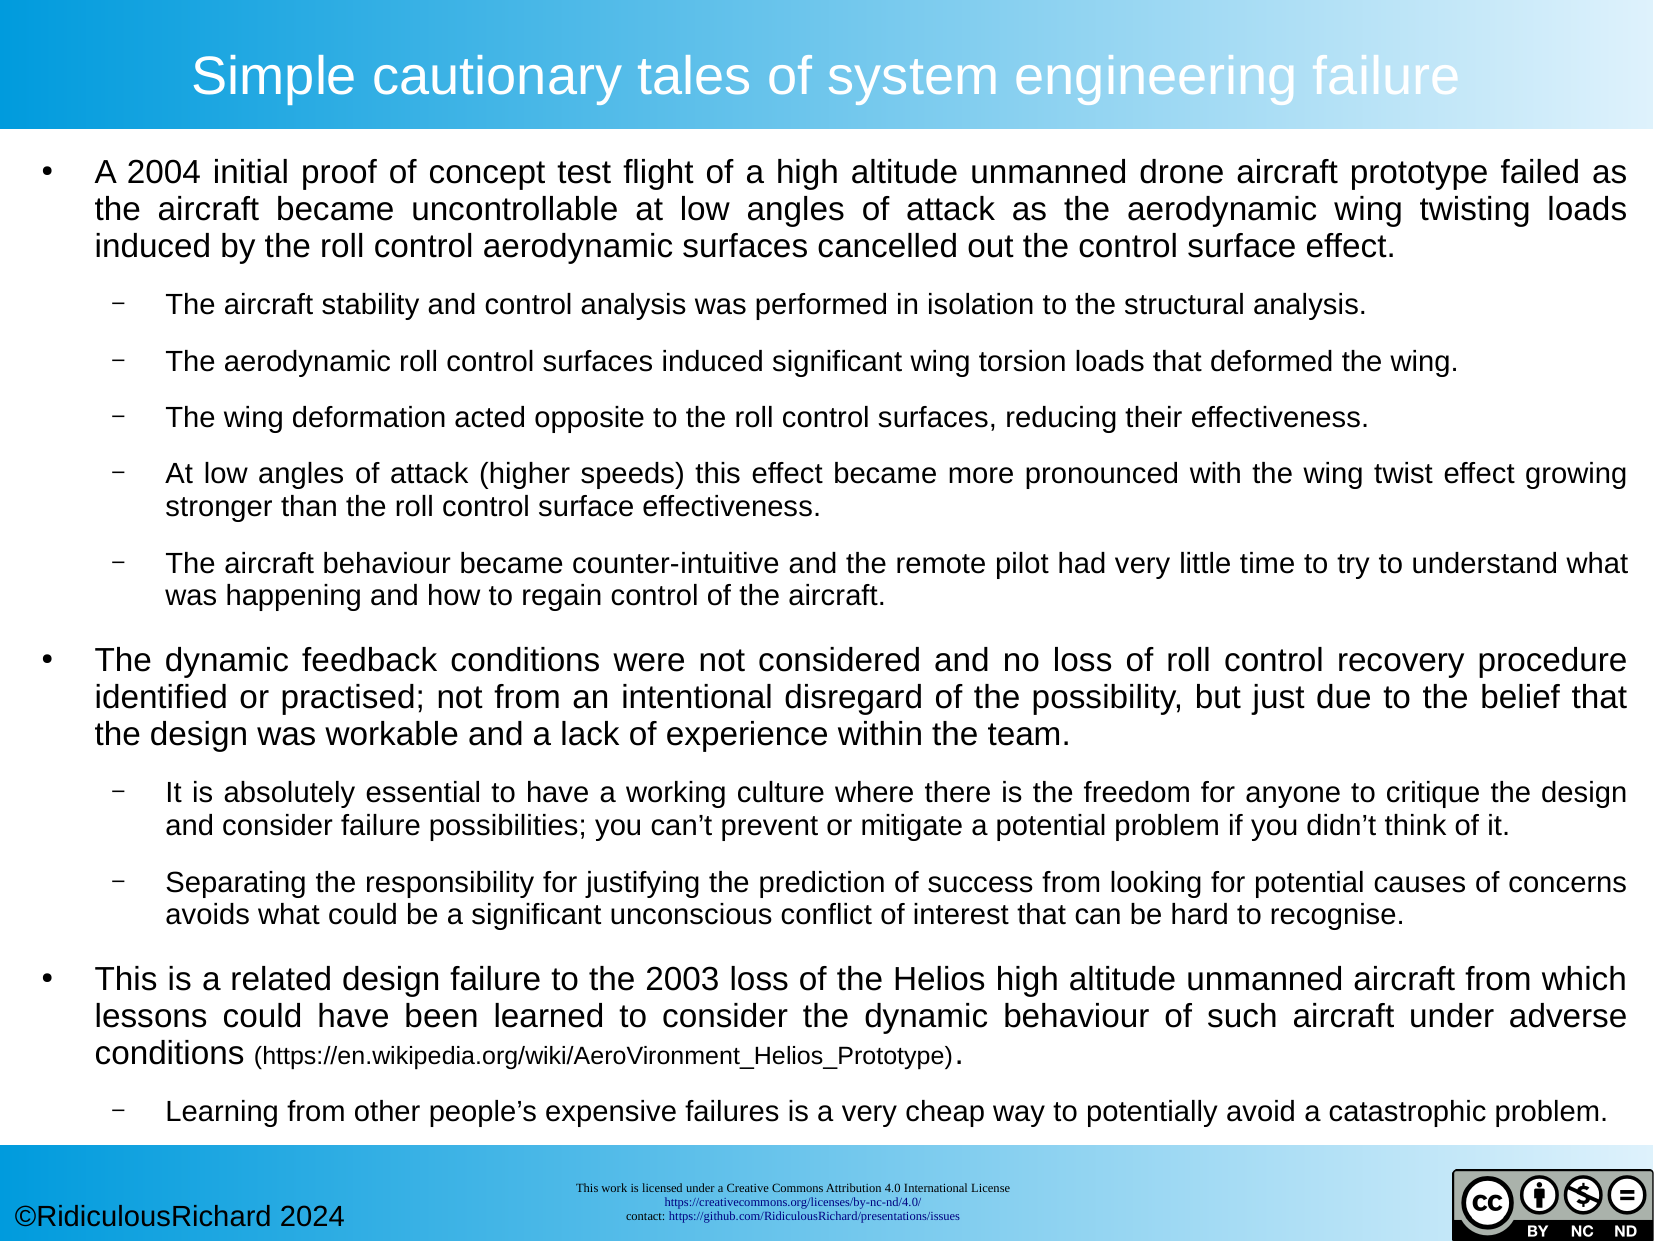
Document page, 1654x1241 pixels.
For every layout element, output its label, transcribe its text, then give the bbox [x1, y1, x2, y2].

picture [138, 1146, 142, 1241]
title Simple cautionary tales of system engineering failure [82, 23, 1571, 129]
picture [1452, 1169, 1654, 1241]
list A 2004 initial proof of concept test flight of a high altitude unmanned drone aircraft prototype failed as the aircraft became uncontrollable at low angles of attack as the aerodynamic wing twisting loads induced by the roll control aerodynamic surfaces cancelled out the control surface effect. The aircraft stability and control analysis was performed in isolation to the structural analysis. The aerodynamic roll control surfaces induced significant wing torsion loads that deformed the wing. The wing deformation acted opposite to the roll control surfaces, reducing their effectiveness. At low angles of attack (higher speeds) this effect became more pronounced with the wing twist effect growing stronger than the roll control surface effectiveness. The aircraft behaviour became counter-intuitive and the remote pilot had very little time to try to understand what was happening and how to regain control of the aircraft. The dynamic feedback conditions were not considered and no loss of roll control recovery procedure identified or practised; not from an intentional disregard of the possibility, but just due to the belief that the design was workable and a lack of experience within the team. It is absolutely essential to have a working culture where there is the freedom for anyone to critique the design and consider failure possibilities; you can’t prevent or mitigate a potential problem if you didn’t think of it. Separating the responsibility for justifying the prediction of success from looking for potential causes of concerns avoids what could be a significant unconscious conflict of interest that can be hard to recognise. This is a related design failure to the 2003 loss of the Helios high altitude unmanned aircraft from which lessons could have been learned to consider the dynamic behaviour of such aircraft under adverse conditions (https://en.wikipedia.org/wiki/AeroVironment_Helios_Prototype). Learning from other people’s expensive failures is a very cheap way to potentially avoid a catastrophic problem. [23, 153, 1630, 1111]
